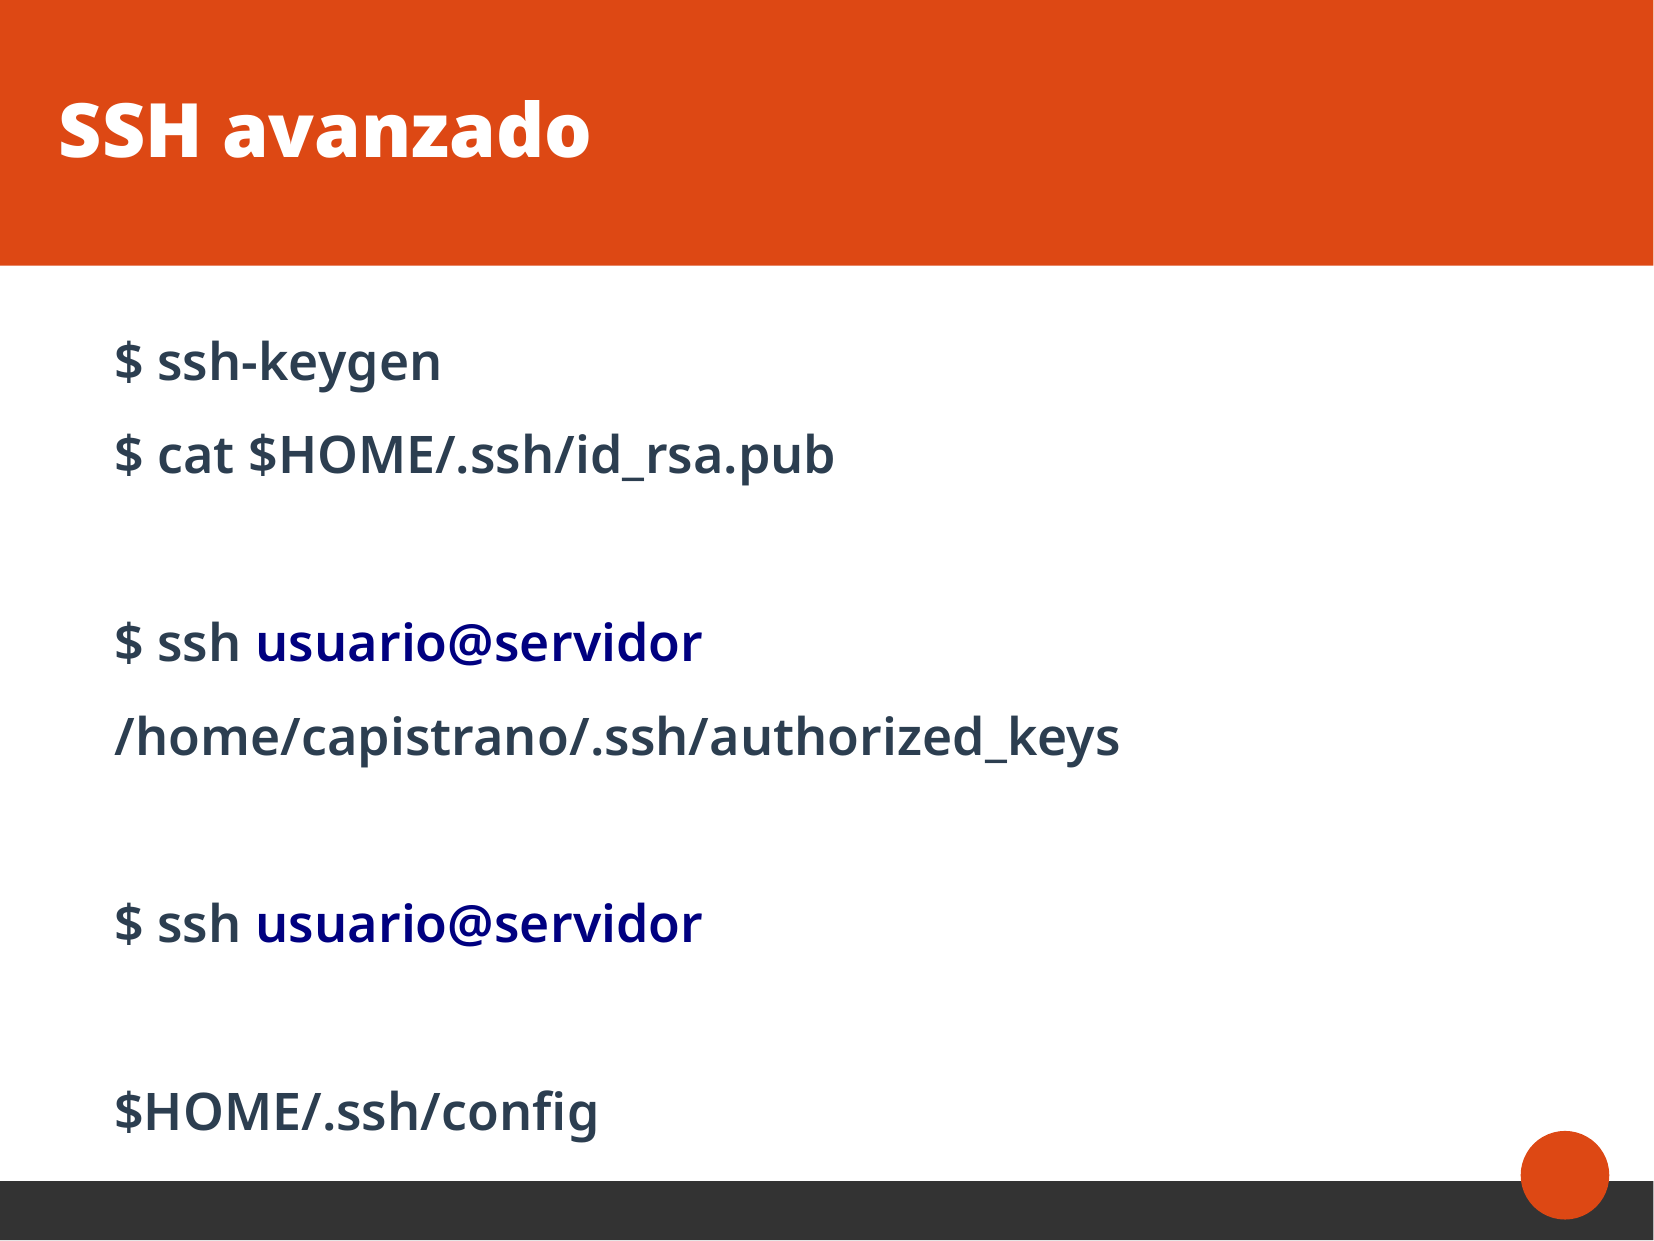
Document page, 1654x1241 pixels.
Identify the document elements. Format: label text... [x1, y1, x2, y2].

title SSH avanzado [59, 49, 1595, 207]
list $ ssh-keygen $ cat $HOME/.ssh/id_rsa.pub $ ssh usuario@servidor /home/capistrano/.ssh/authorized_keys $ ssh usuario@servidor $HOME/.ssh/config [59, 324, 1595, 1152]
